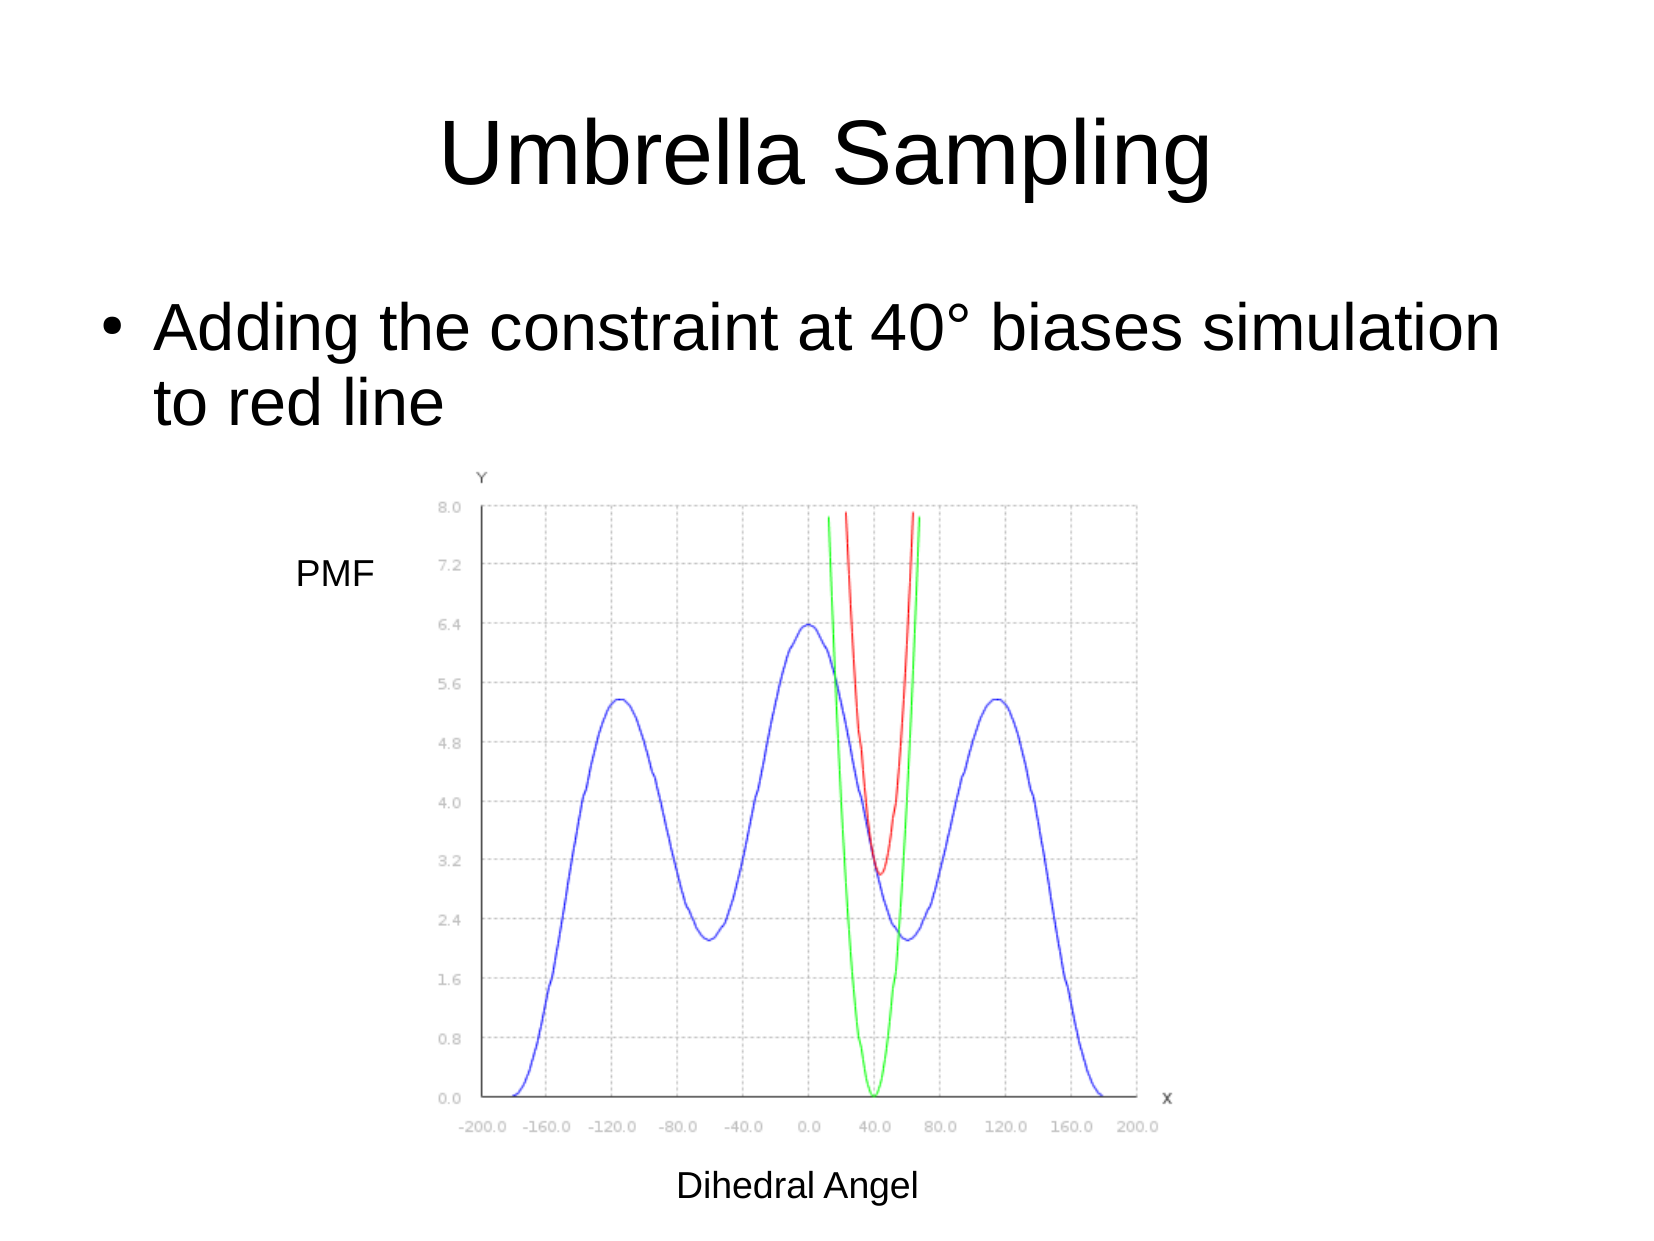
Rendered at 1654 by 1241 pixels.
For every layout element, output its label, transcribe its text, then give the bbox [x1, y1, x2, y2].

title Umbrella Sampling [82, 49, 1571, 257]
picture [342, 1010, 1277, 1223]
text_box Dihedral Angel [661, 1157, 935, 1215]
text_box PMF [280, 545, 390, 603]
list Adding the constraint at 40° biases simulation to red line [82, 290, 1538, 1010]
